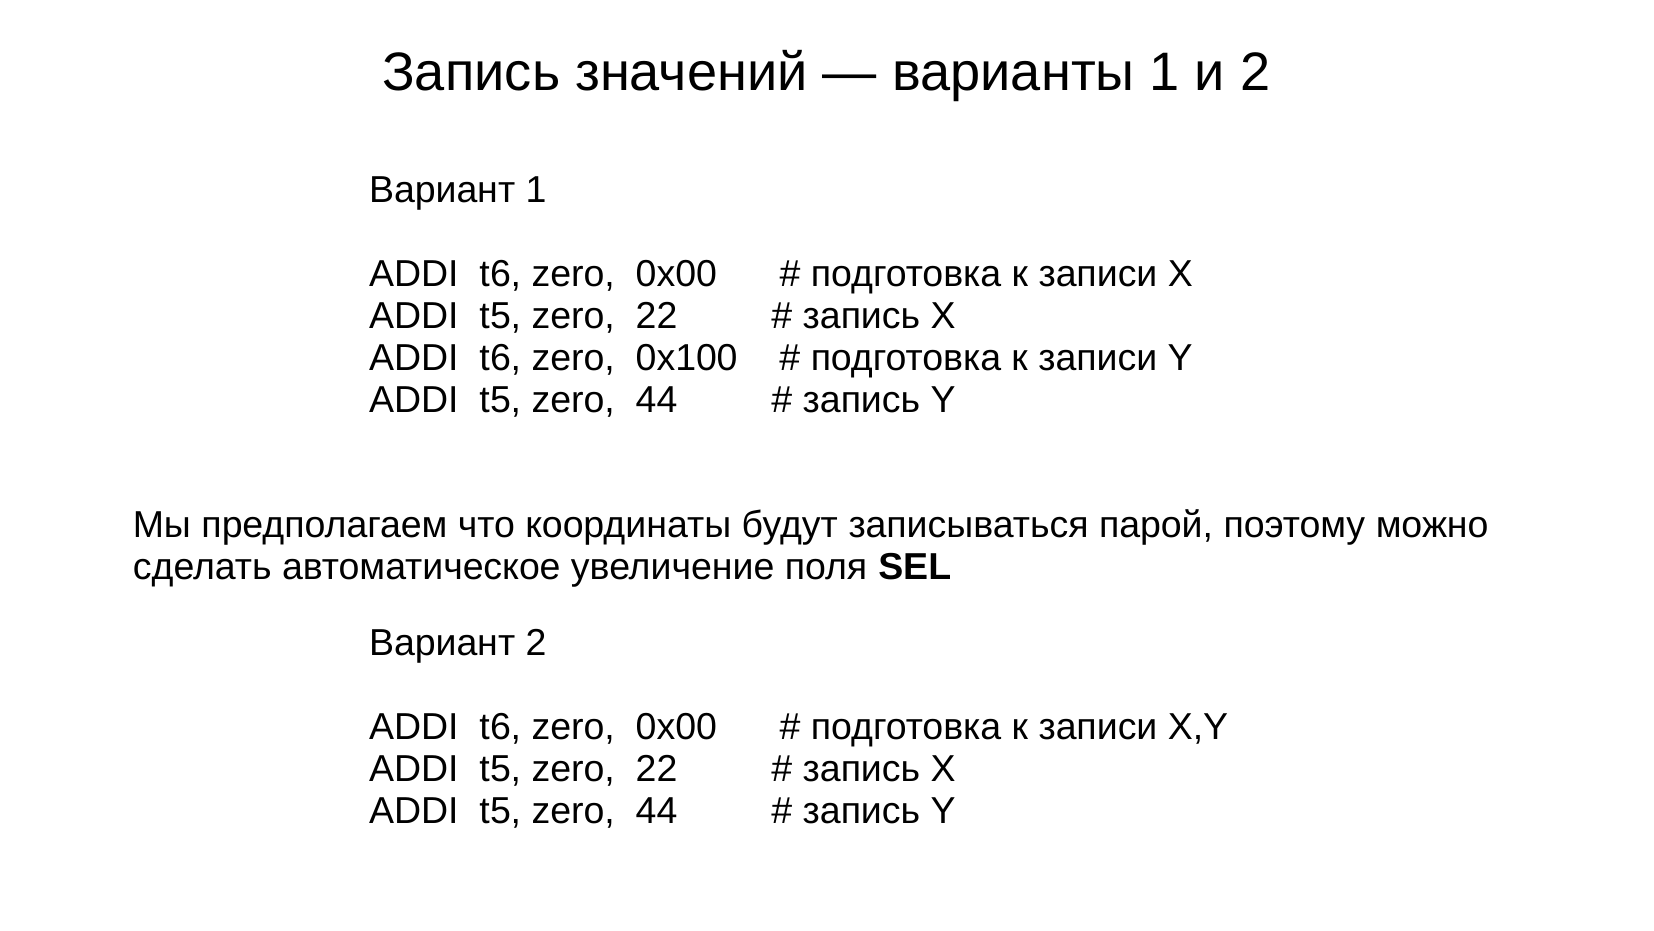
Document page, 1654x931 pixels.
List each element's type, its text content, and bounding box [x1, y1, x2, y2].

text_box Вариант 2 ADDI t6, zero, 0x00 # подготовка к записи X,Y ADDI t5, zero, 22 # запись X ADDI t5, zero, 44 # запись Y [354, 614, 1245, 837]
title Запись значений — варианты 1 и 2 [82, 37, 1571, 107]
text_box Мы предполагаем что координаты будут записываться парой, поэтому можно сделать автоматическое увеличение поля SEL [118, 496, 1524, 603]
text_box Вариант 1 ADDI t6, zero, 0x00 # подготовка к записи X ADDI t5, zero, 22 # запись X ADDI t6, zero, 0x100 # подготовка к записи Y ADDI t5, zero, 44 # запись Y [354, 161, 1209, 426]
